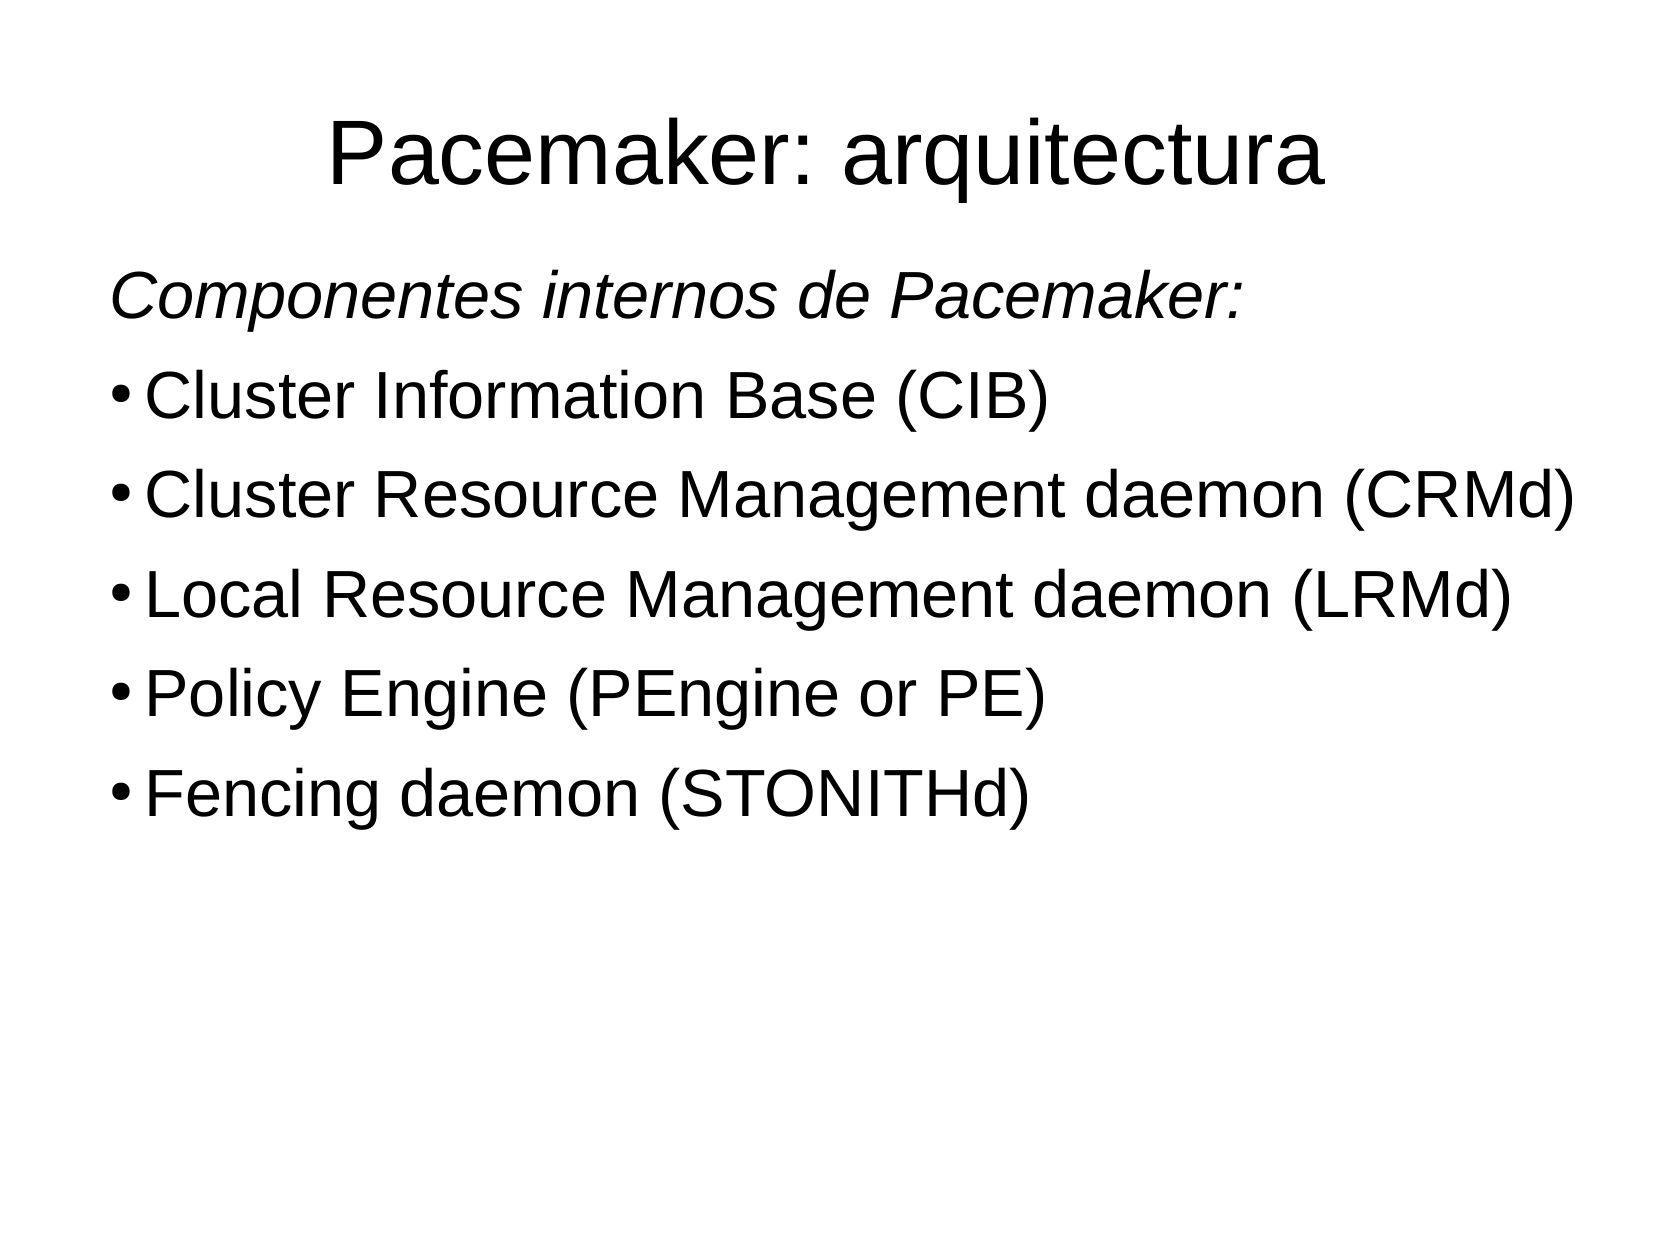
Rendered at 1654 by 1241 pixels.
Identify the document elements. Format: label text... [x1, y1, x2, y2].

title Pacemaker: arquitectura [82, 49, 1571, 257]
text_box Componentes internos de Pacemaker: Cluster Information Base (CIB) Cluster Resource Management daemon (CRMd) Local Resource Management daemon (LRMd) Policy Engine (PEngine or PE) Fencing daemon (STONITHd) [94, 250, 1619, 1111]
